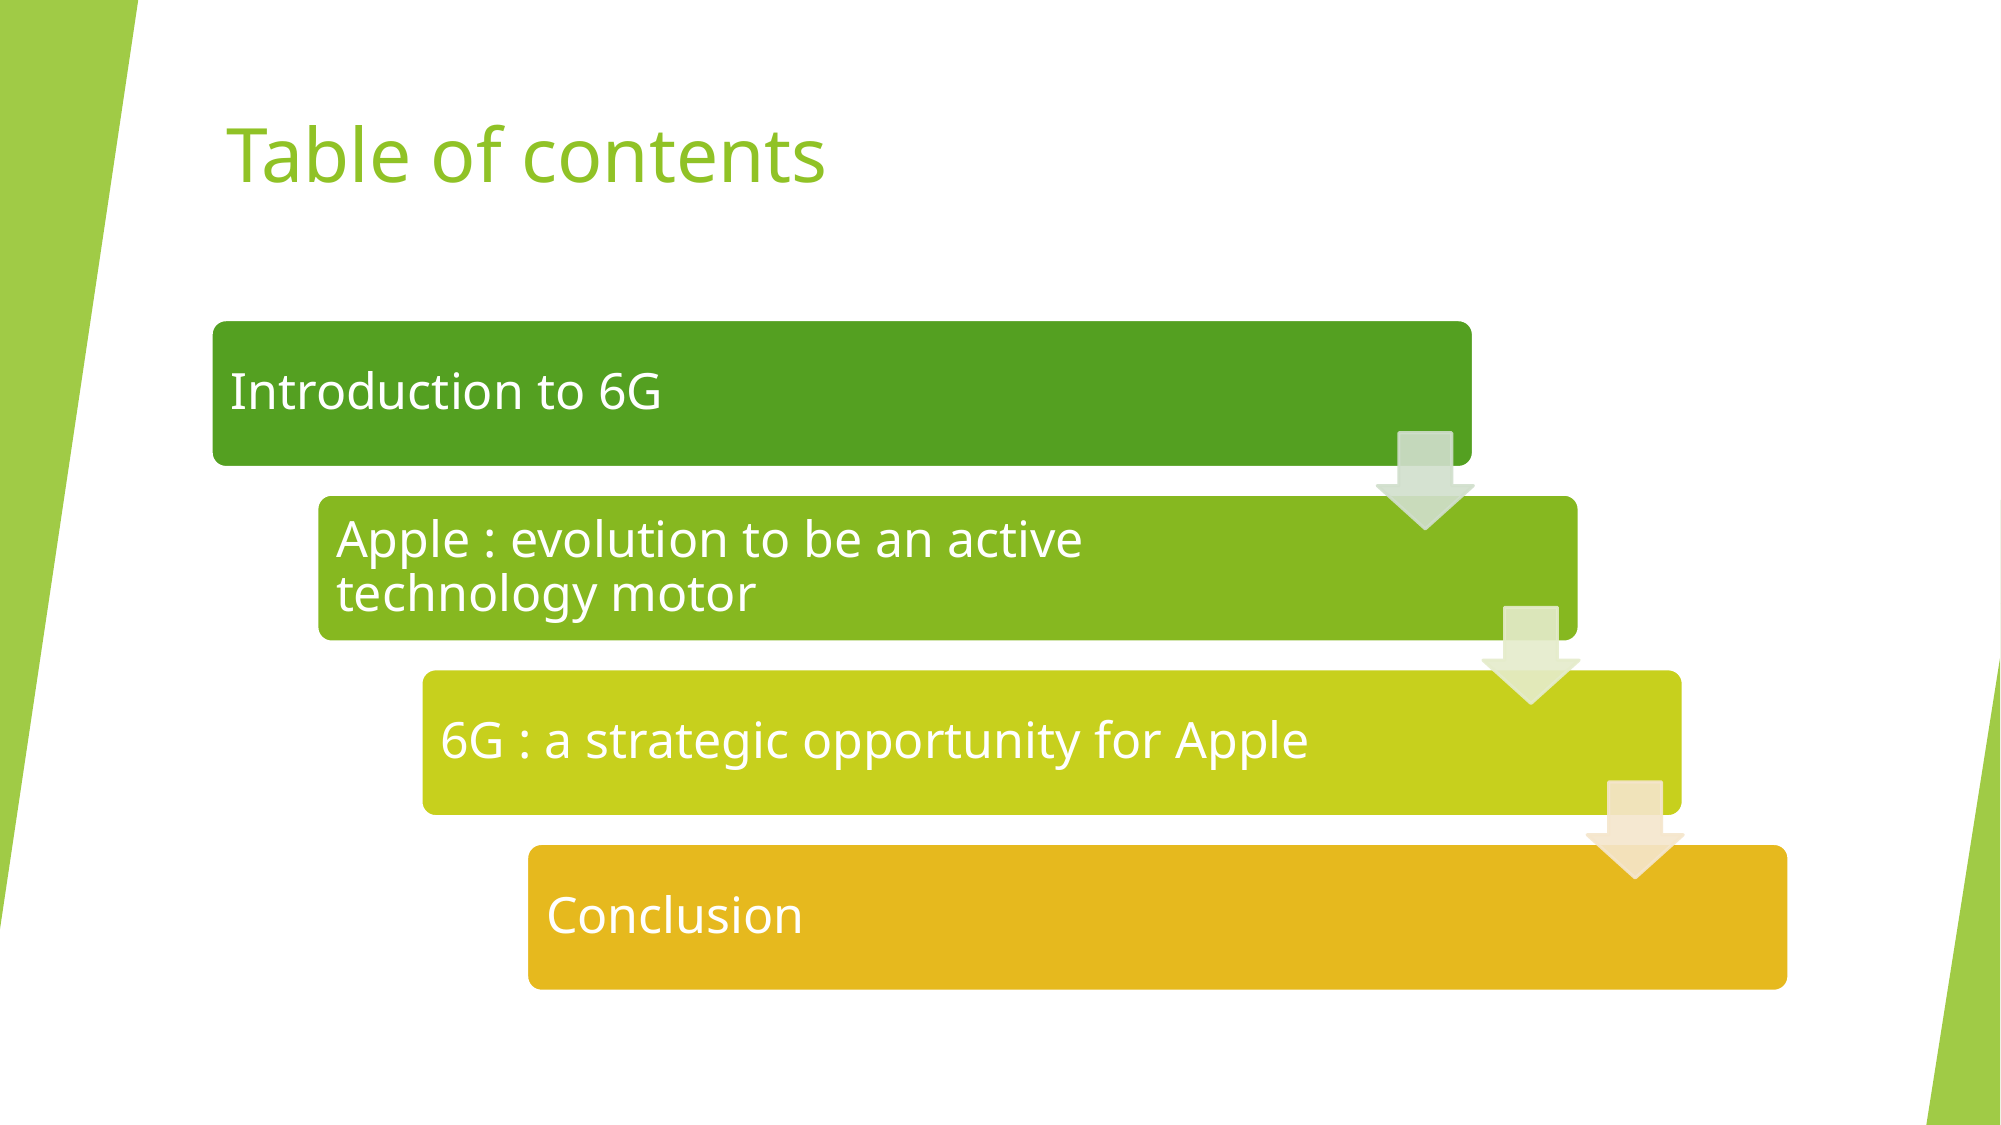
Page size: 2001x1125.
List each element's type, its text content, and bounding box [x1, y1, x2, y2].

text_box Apple : evolution to be an active technology motor [316, 494, 1580, 643]
title Table of contents [211, 99, 1884, 281]
text_box Introduction to 6G [211, 319, 1474, 468]
text_box [0, 0, 2000, 1125]
text_box 6G : a strategic opportunity for Apple [420, 668, 1684, 817]
text_box Conclusion [526, 843, 1789, 992]
